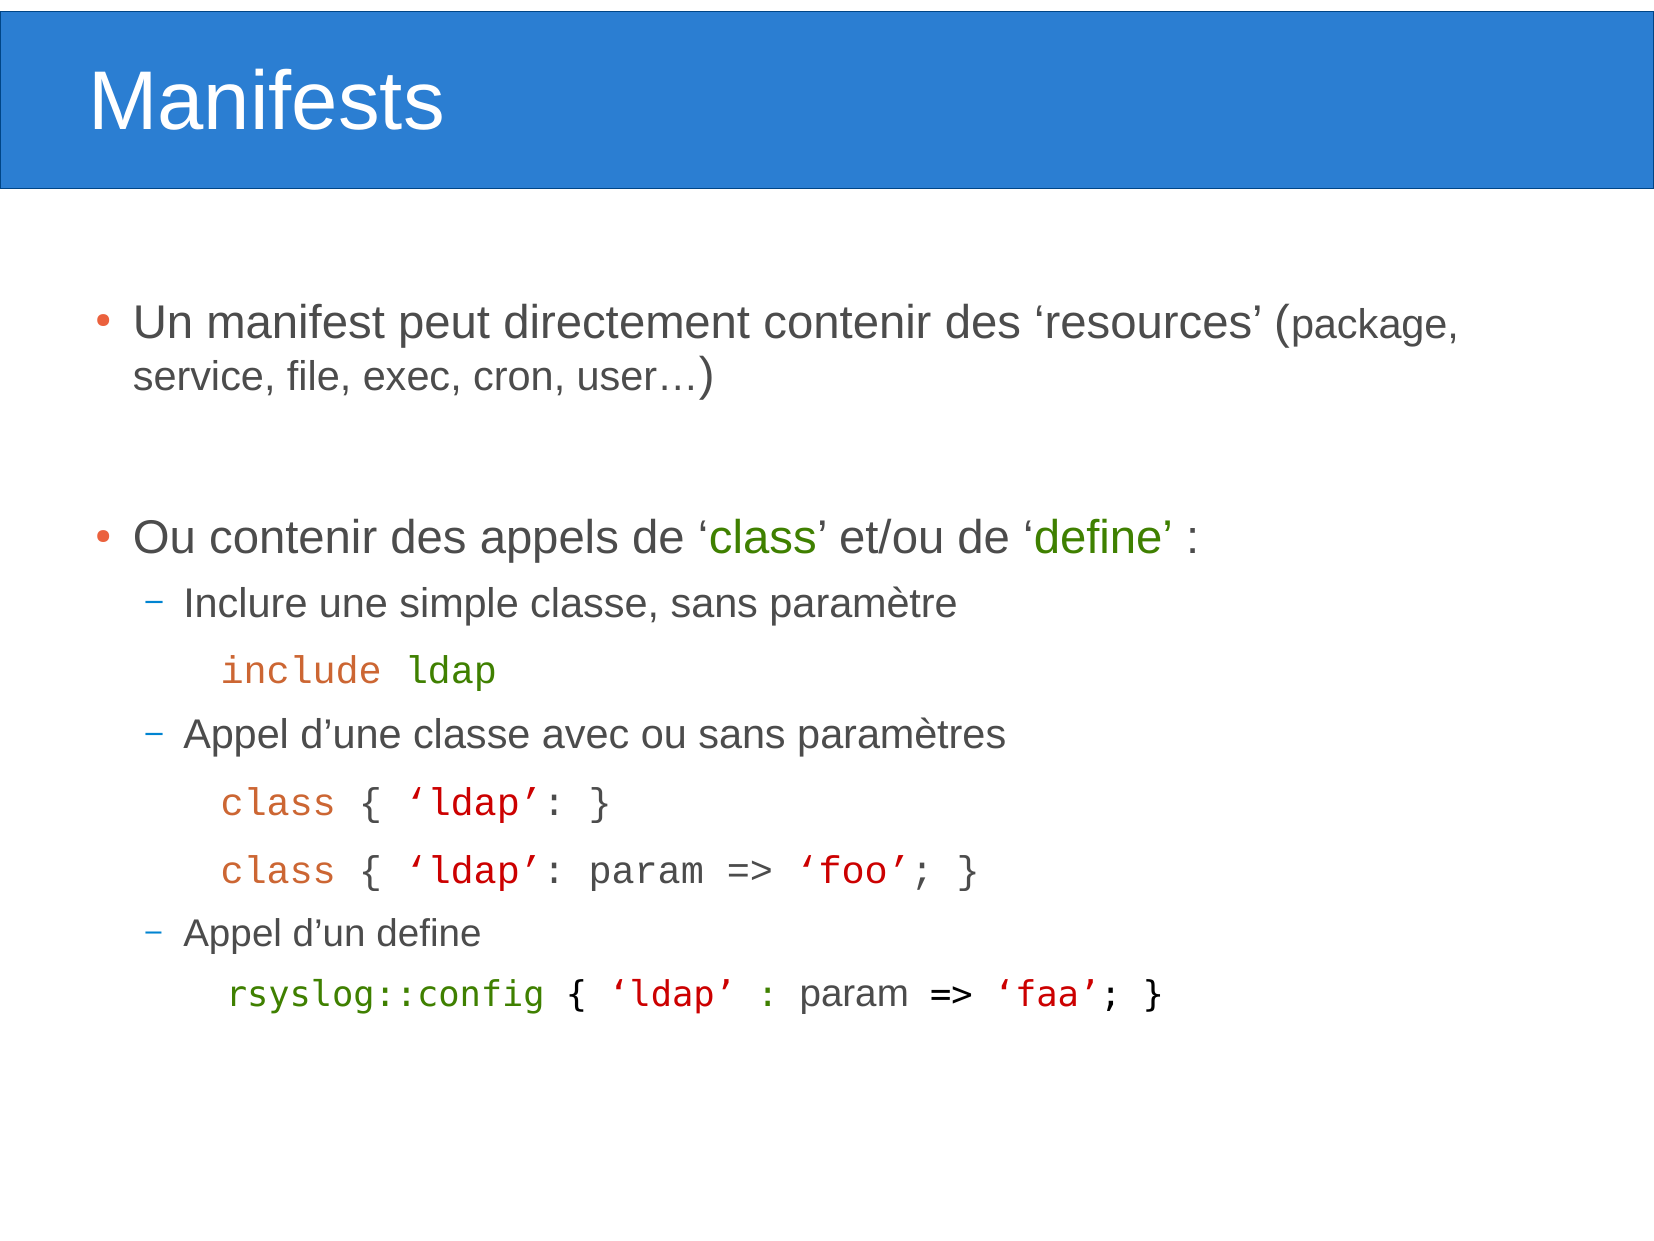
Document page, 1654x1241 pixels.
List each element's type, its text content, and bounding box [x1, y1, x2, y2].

list Un manifest peut directement contenir des ‘resources’ (package, service, file, exec, cron, user…) Ou contenir des appels de ‘class’ et/ou de ‘define’ : Inclure une simple classe, sans paramètre include ldap Appel d’une classe avec ou sans paramètres class { ‘ldap’: } class { ‘ldap’: param => ‘foo’; } Appel d’un define rsyslog::config { ‘ldap’ : param => ‘faa’; } [82, 295, 1536, 1087]
title Manifests [0, 11, 1654, 189]
